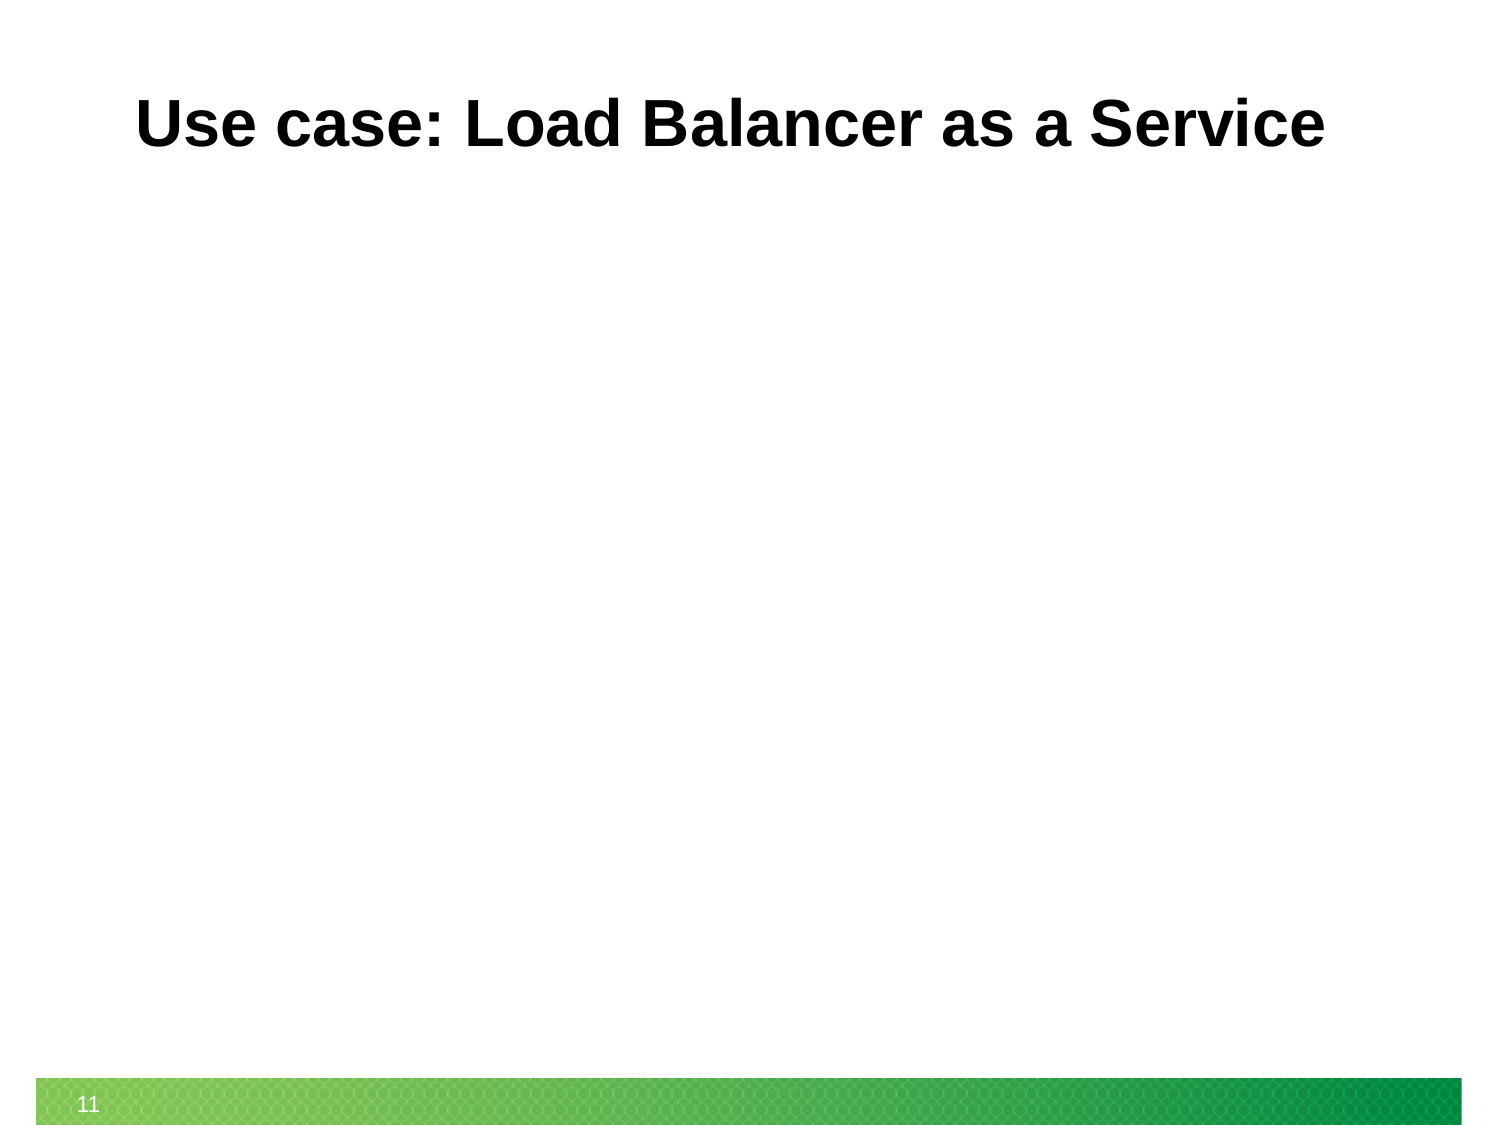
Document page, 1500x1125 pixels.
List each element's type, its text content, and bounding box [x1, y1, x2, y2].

picture [36, 1078, 1462, 1125]
title Use case: Load Balancer as a Service [135, 41, 1372, 204]
